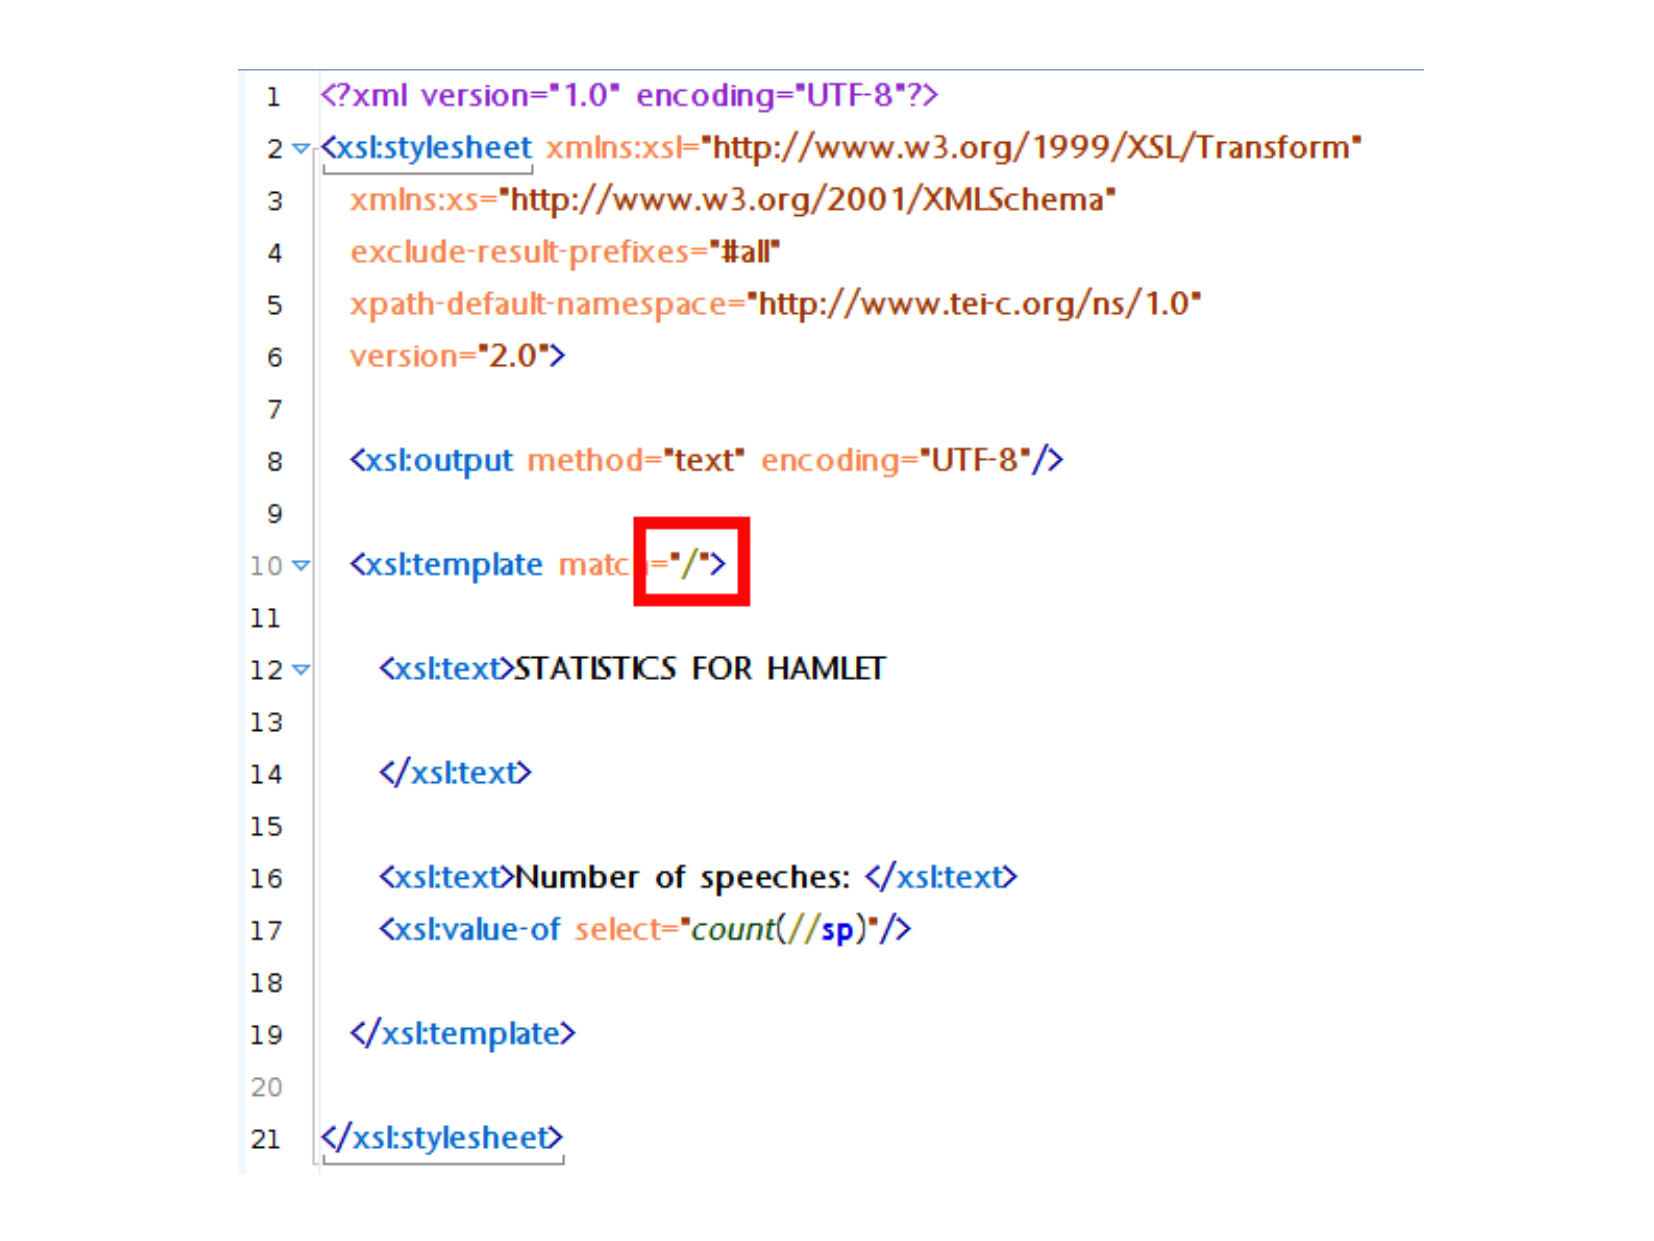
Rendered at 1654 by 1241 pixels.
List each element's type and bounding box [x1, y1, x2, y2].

picture [238, 69, 1424, 1174]
